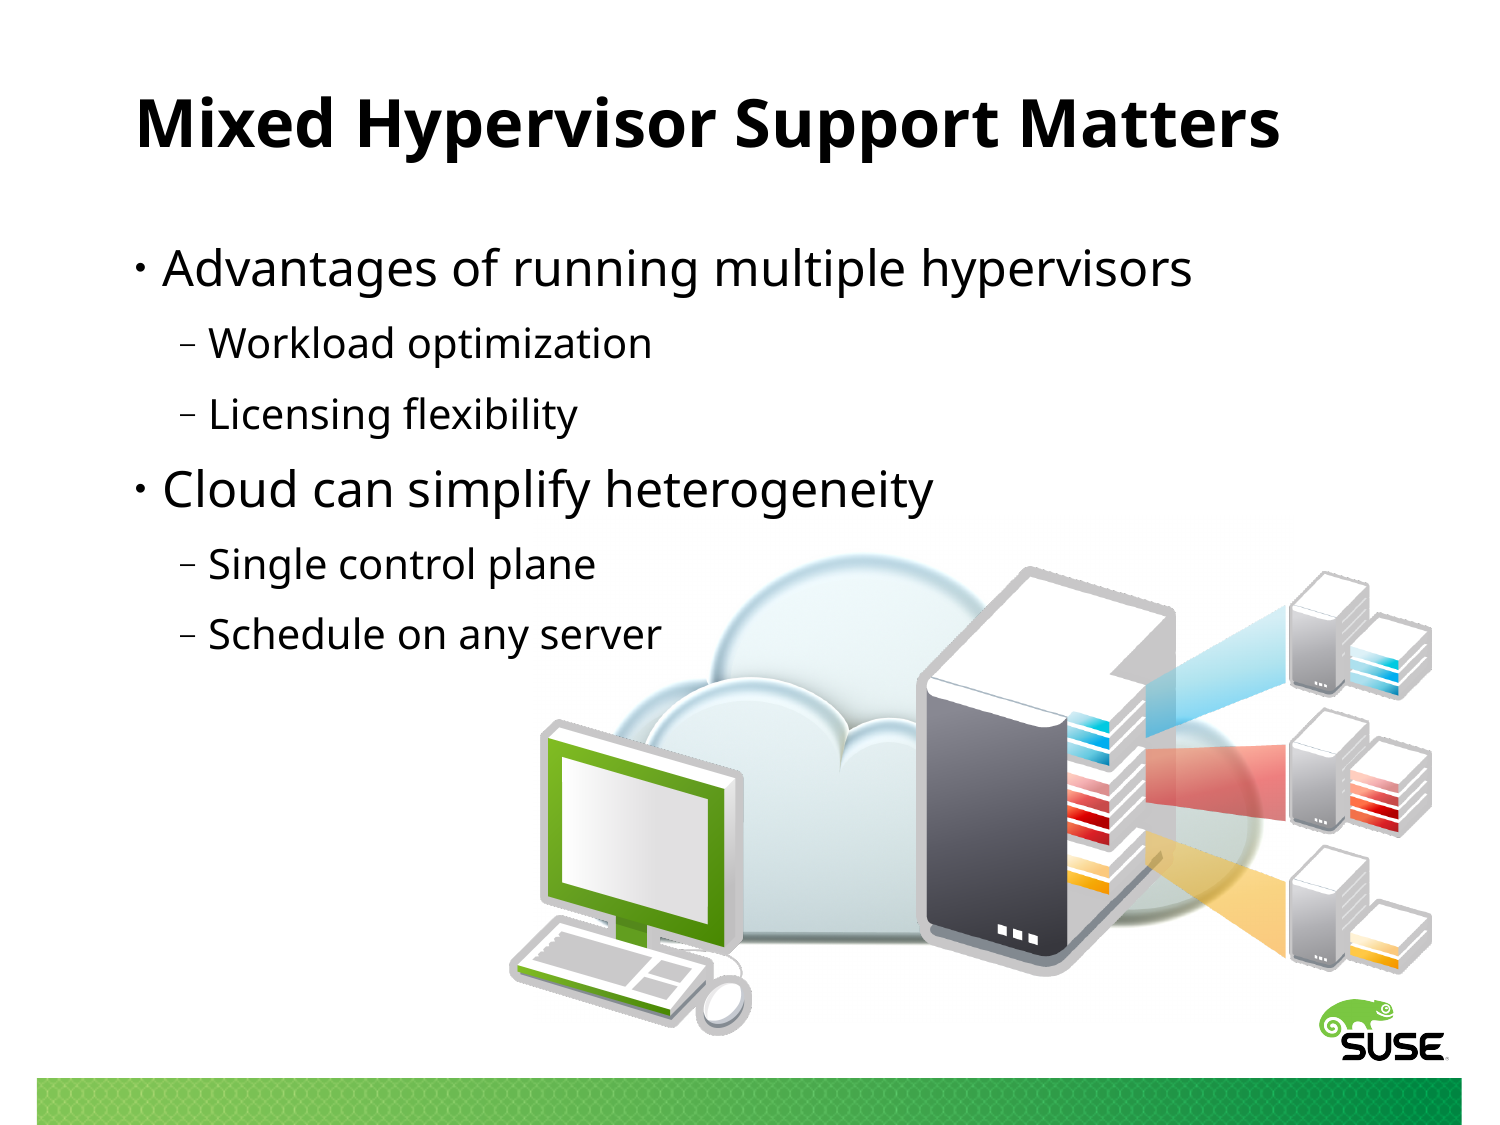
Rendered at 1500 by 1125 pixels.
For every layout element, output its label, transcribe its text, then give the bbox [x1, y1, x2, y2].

title Mixed Hypervisor Support Matters [134, 41, 1371, 204]
picture [1319, 999, 1449, 1061]
list Advantages of running multiple hypervisors Workload optimization Licensing flexibility Cloud can simplify heterogeneity Single control plane Schedule on any server [134, 238, 1371, 892]
picture [36, 1078, 1462, 1125]
picture [509, 566, 1432, 1036]
